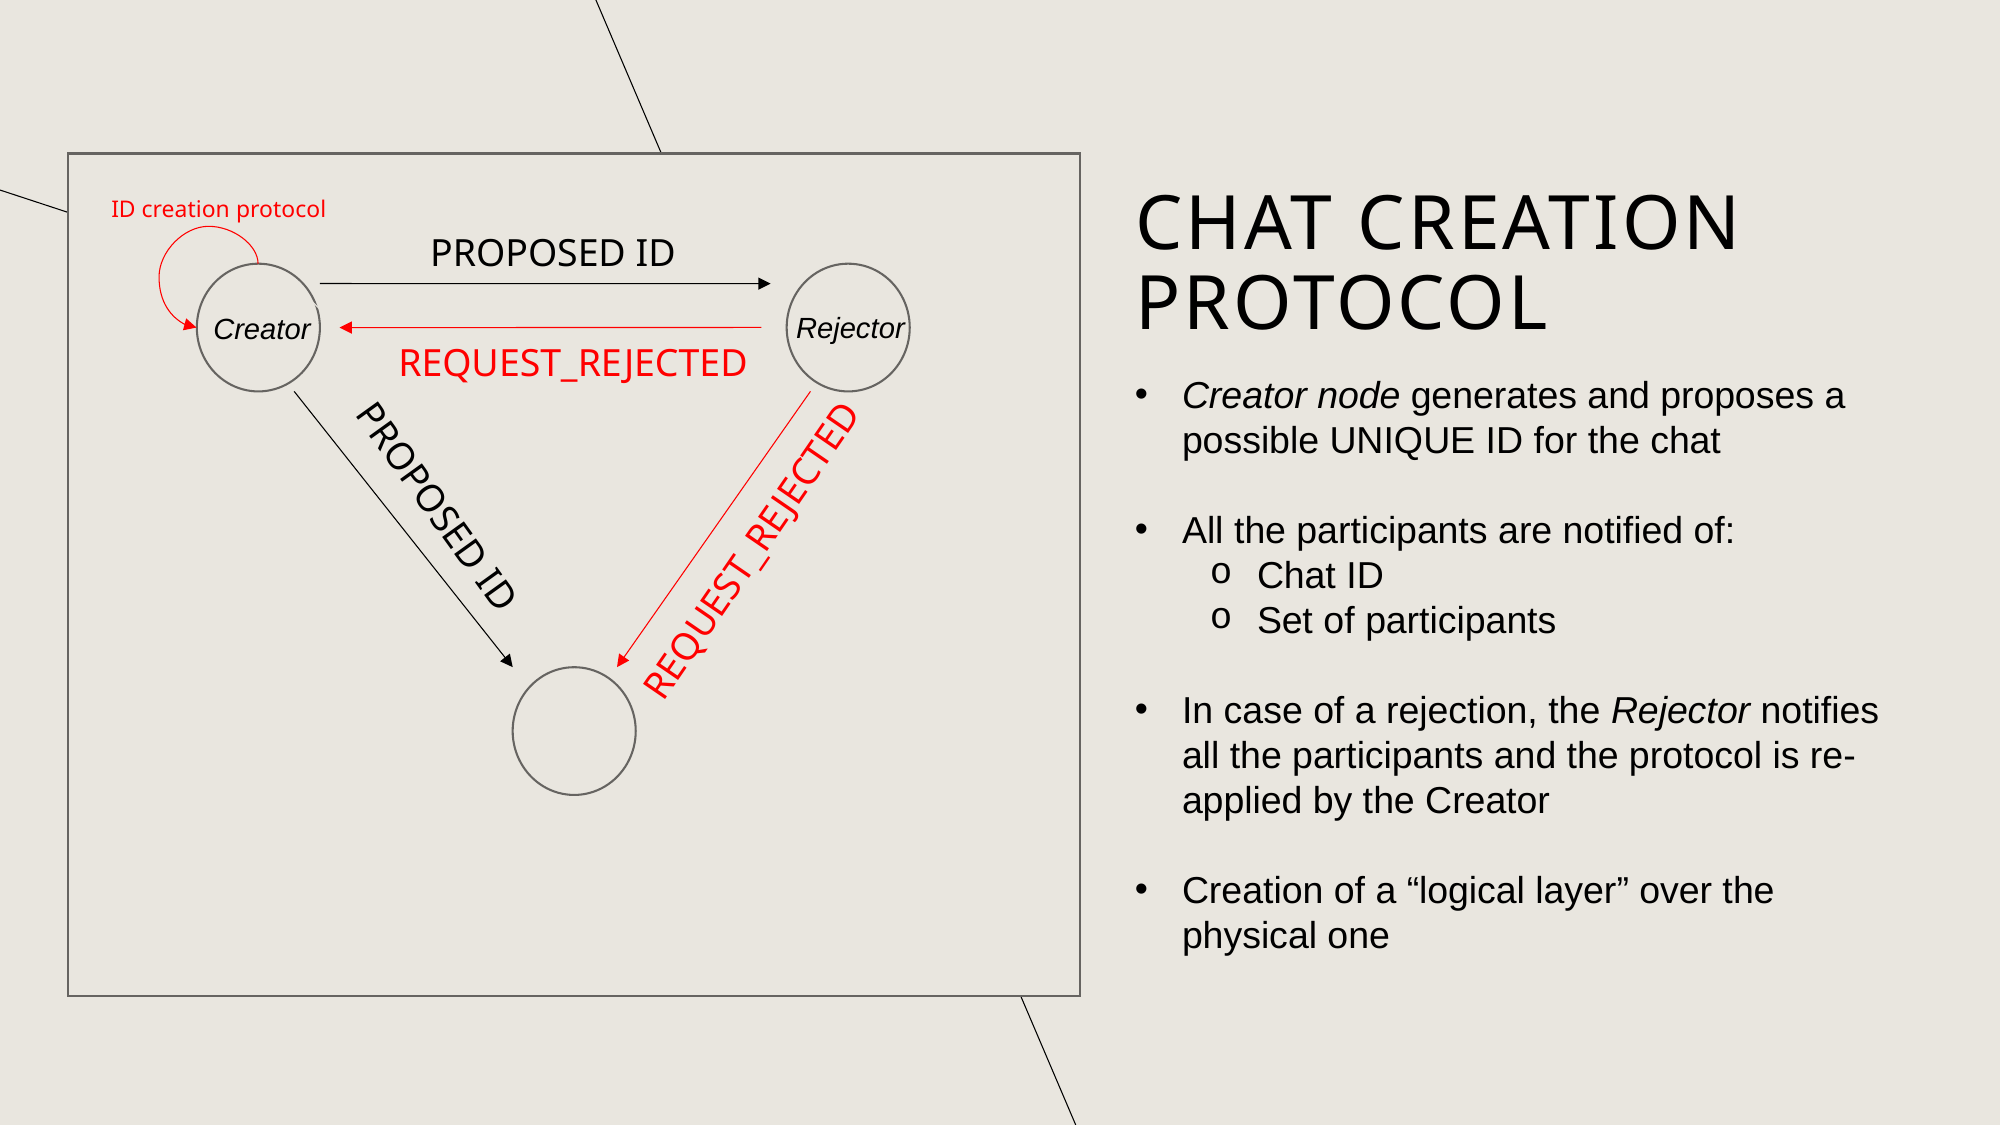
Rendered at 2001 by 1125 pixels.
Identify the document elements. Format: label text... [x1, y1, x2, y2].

text_box Rejector [781, 293, 945, 353]
title CHAT CREATION PROTOCOL [1120, 153, 1806, 354]
text_box Creator node generates and proposes a possible UNIQUE ID for the chat All the participants are notified of: Chat ID Set of participants In case of a rejection, the Rejector notifies all the participants and the protocol is re-applied by the Creator Creation of a “logical layer” over the physical one [1120, 363, 1935, 964]
text_box ID creation protocol [96, 186, 492, 230]
text_box [67, 153, 1081, 997]
text_box PROPOSED ID [334, 376, 544, 636]
text_box REQUEST_REJECTED [383, 331, 763, 391]
text_box PROPOSED ID [415, 221, 692, 282]
text_box Creator [198, 294, 368, 355]
text_box REQUEST_REJECTED [618, 376, 883, 723]
